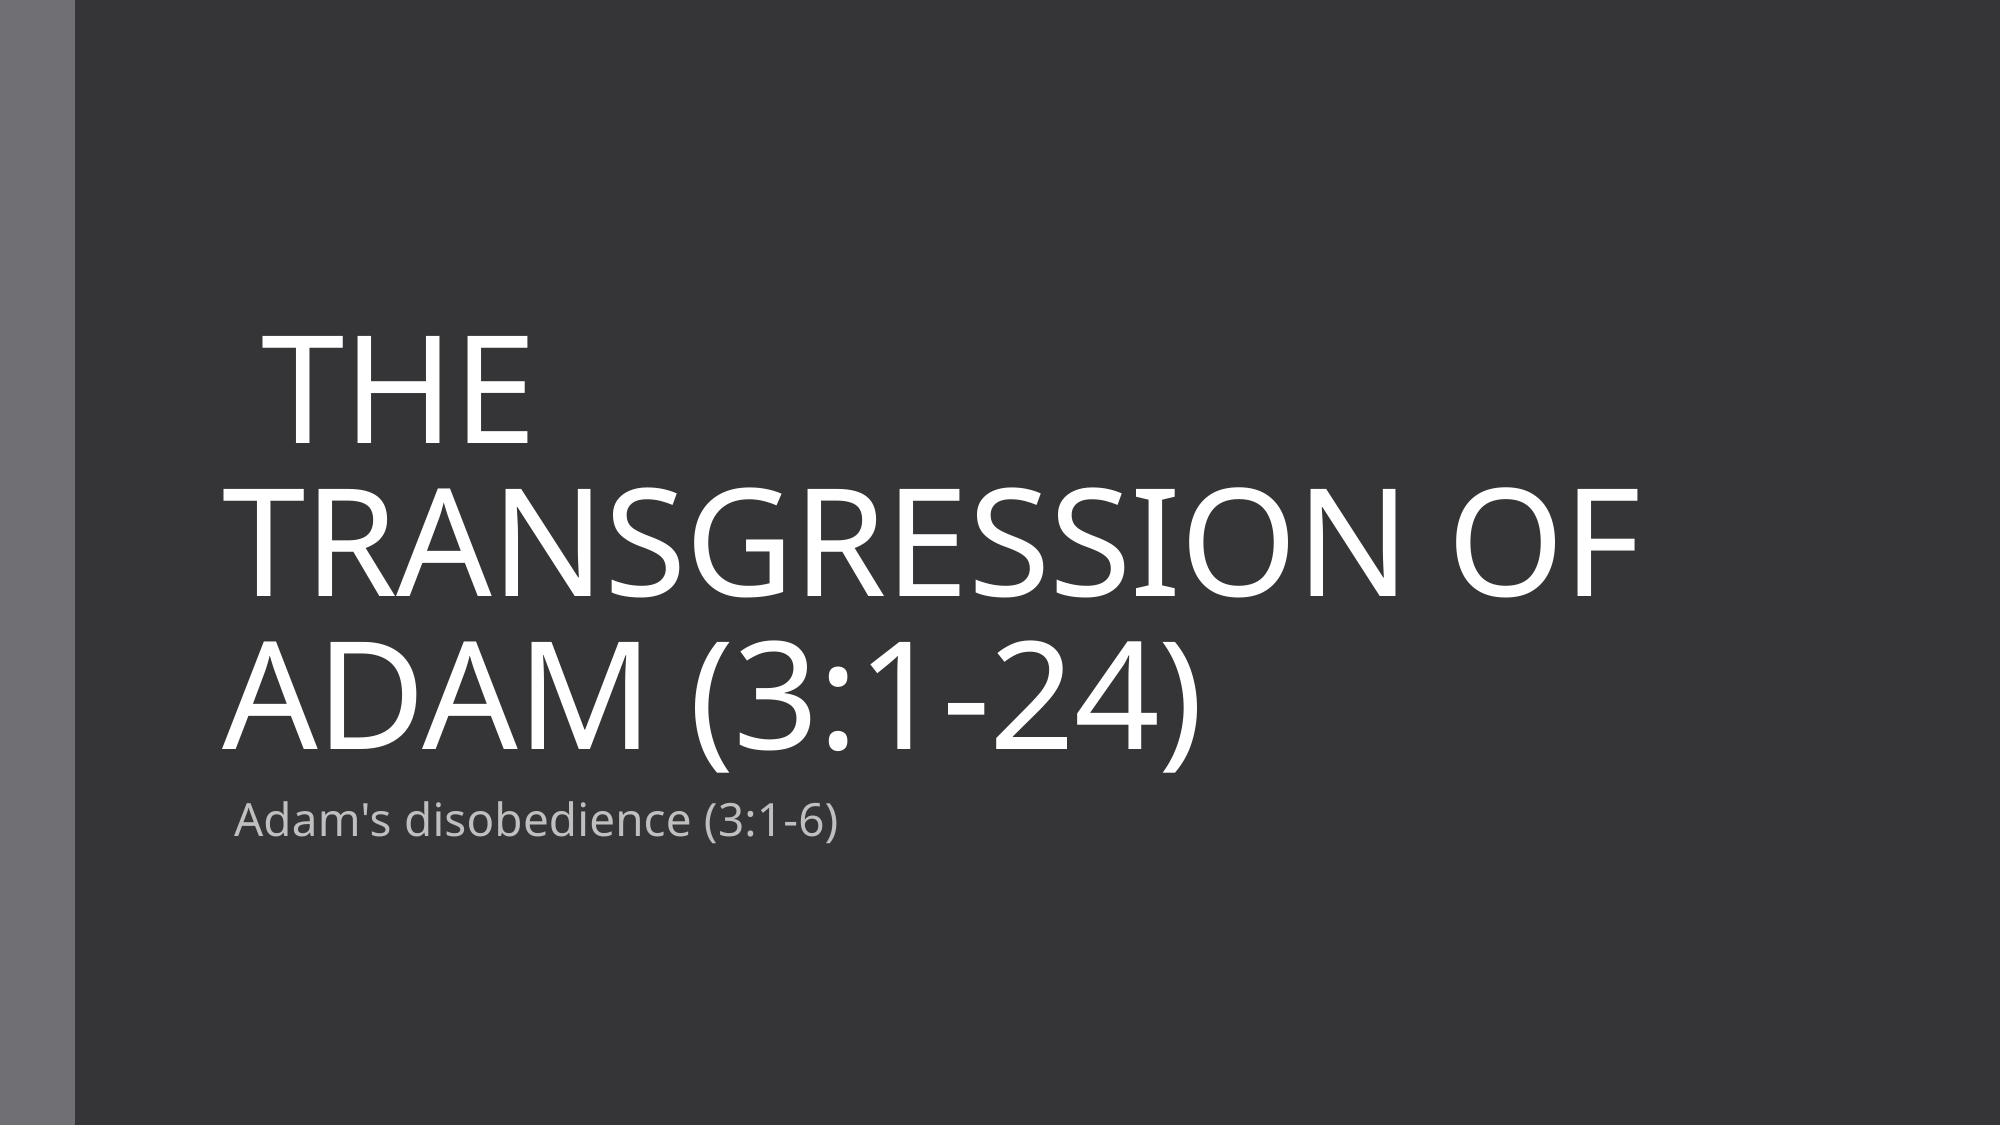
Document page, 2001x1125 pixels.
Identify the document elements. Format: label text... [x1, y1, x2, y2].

title THE TRANSGRESSION OF ADAM (3:1-24) [206, 124, 1752, 787]
subtitle Adam's disobedience (3:1-6) [206, 787, 1752, 1066]
